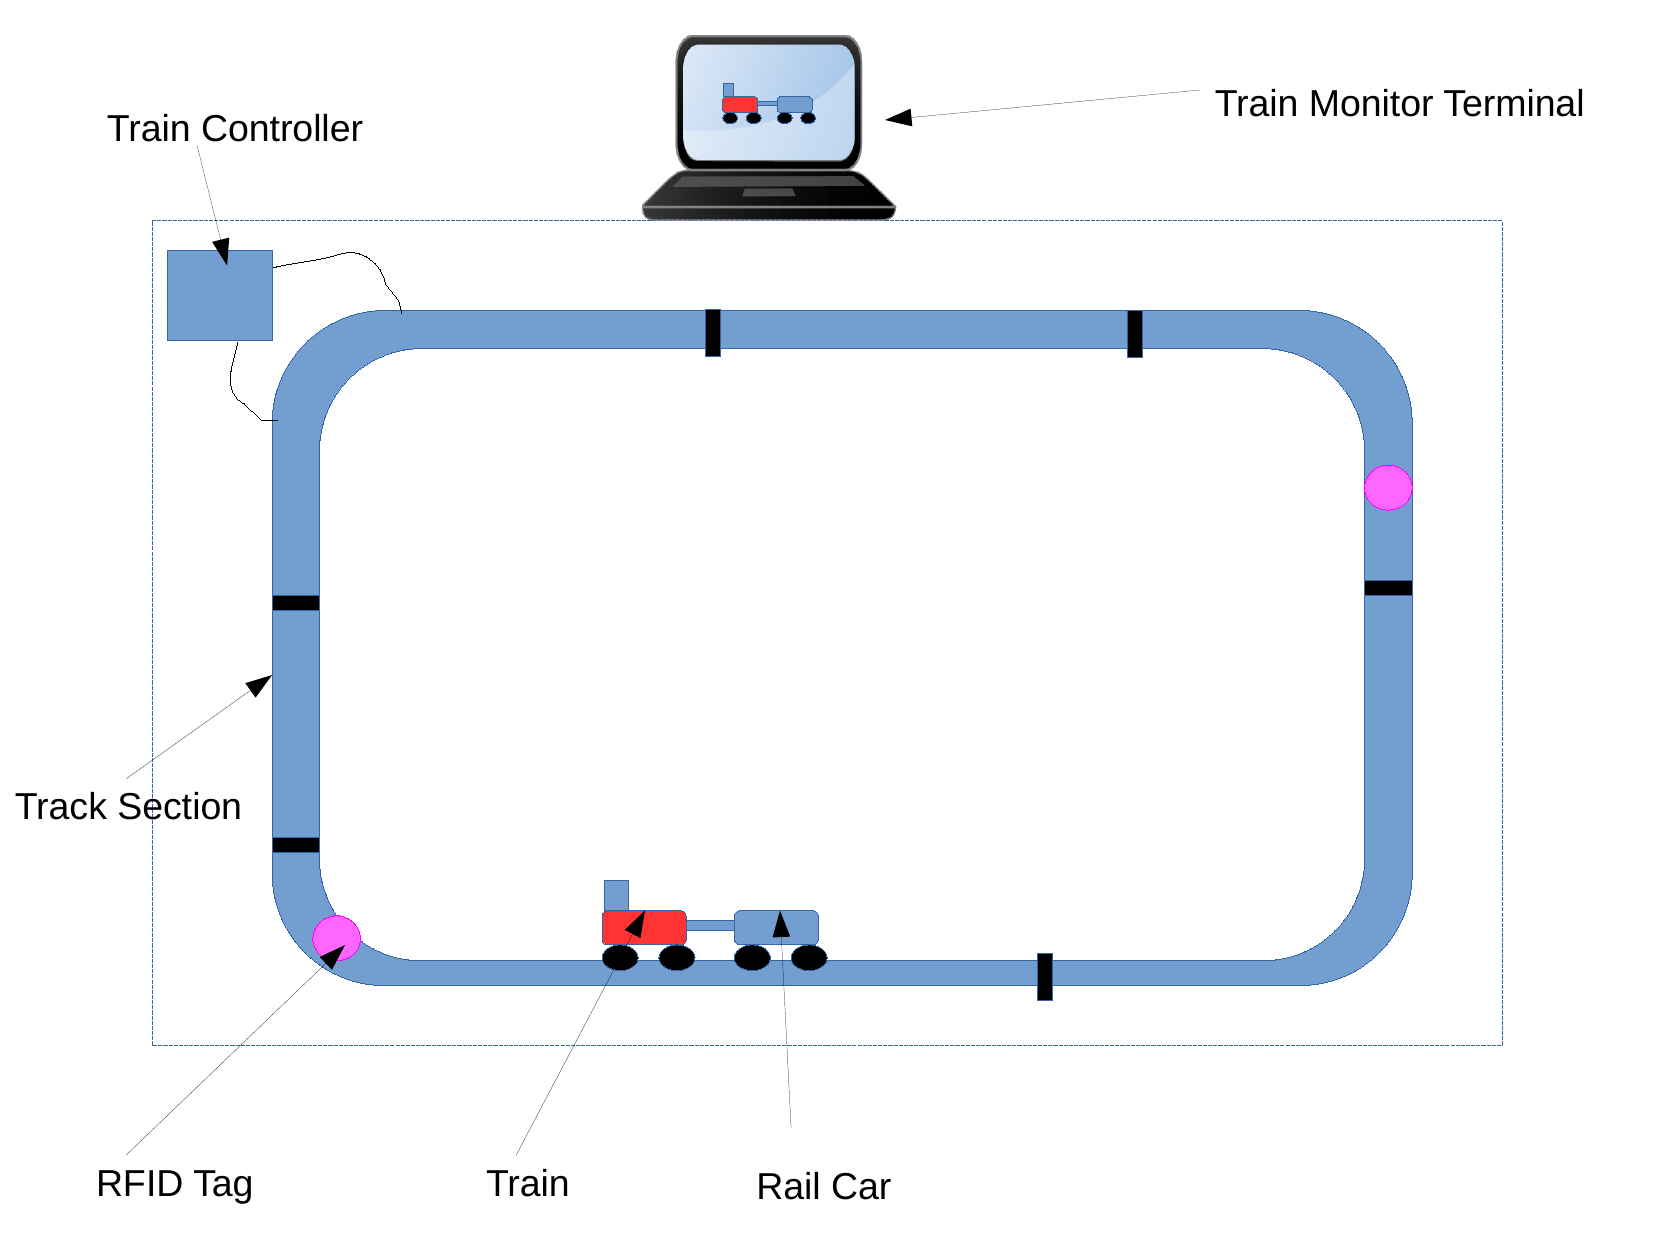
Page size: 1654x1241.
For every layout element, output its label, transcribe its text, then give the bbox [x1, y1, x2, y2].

text_box Train [471, 1155, 585, 1212]
picture [630, 21, 907, 256]
text_box Train Monitor Terminal [1200, 75, 1600, 132]
text_box [167, 250, 273, 341]
text_box Train Controller [92, 100, 379, 158]
text_box Rail Car [741, 1158, 907, 1216]
text_box [272, 309, 1413, 1001]
text_box RFID Tag [81, 1155, 269, 1212]
text_box [722, 83, 816, 124]
text_box Track Section [0, 778, 258, 836]
